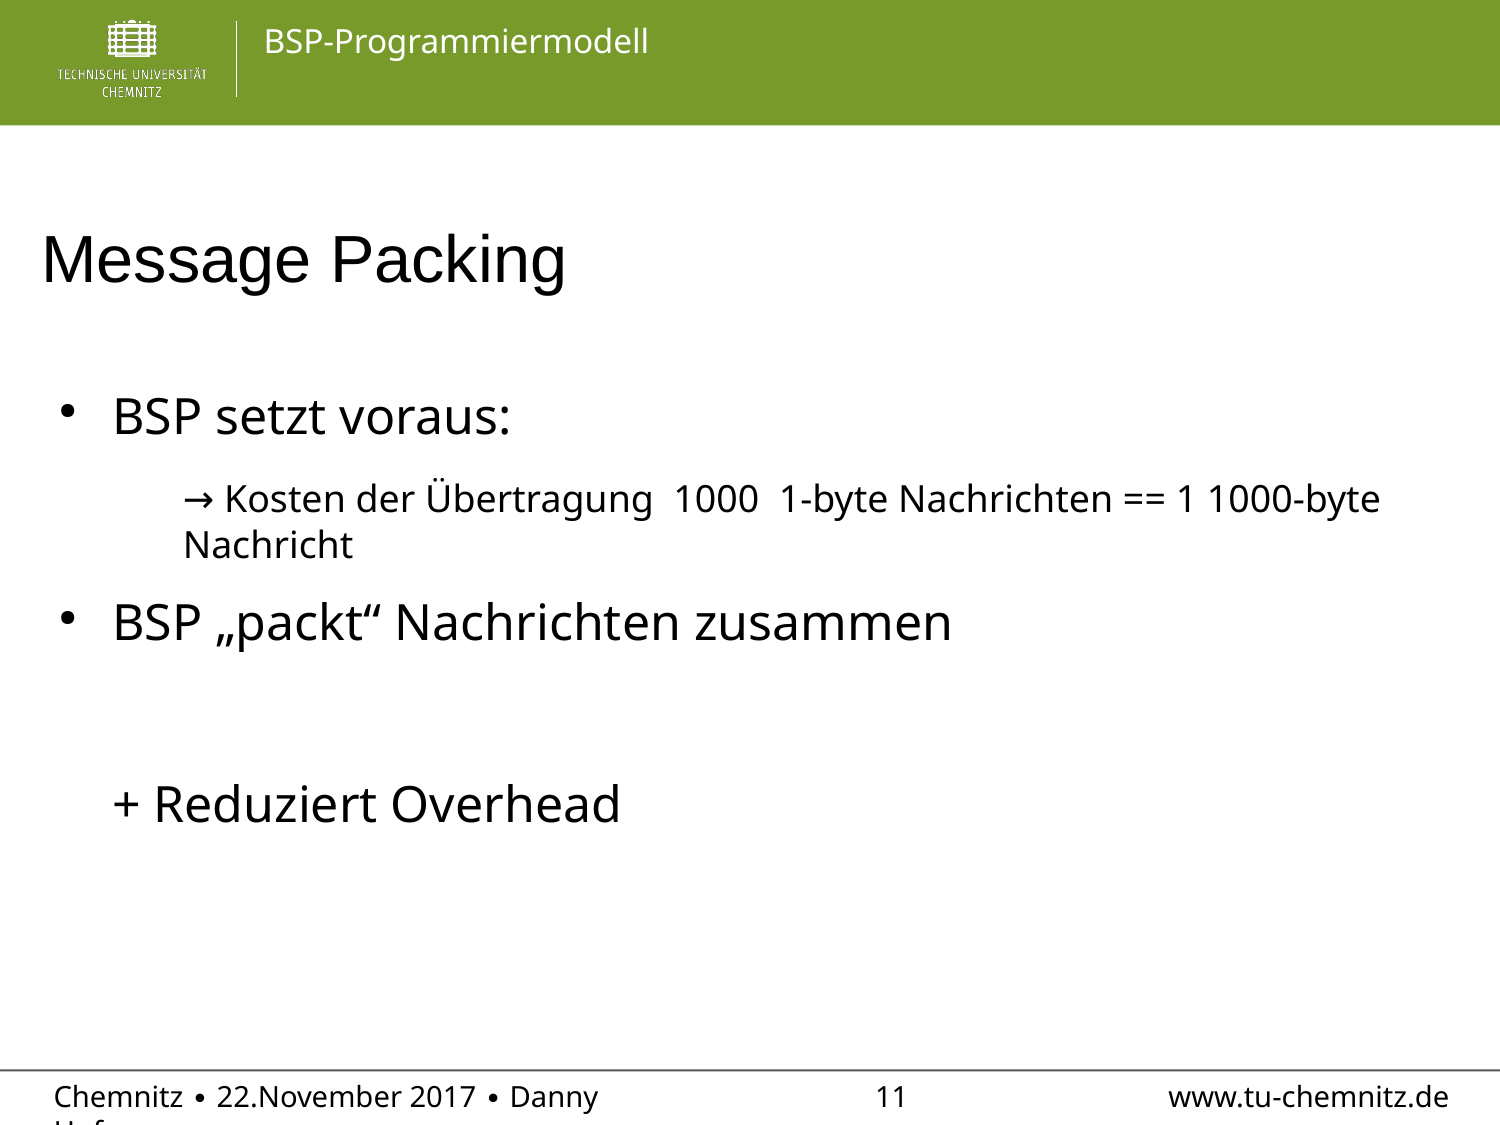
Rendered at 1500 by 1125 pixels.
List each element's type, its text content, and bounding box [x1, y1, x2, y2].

title Message Packing [41, 162, 1459, 362]
list BSP setzt voraus: → Kosten der Übertragung 1000 1-byte Nachrichten == 1 1000-byte Nachricht BSP „packt“ Nachrichten zusammen + Reduziert Overhead [41, 385, 1459, 1035]
picture [25, 0, 239, 130]
